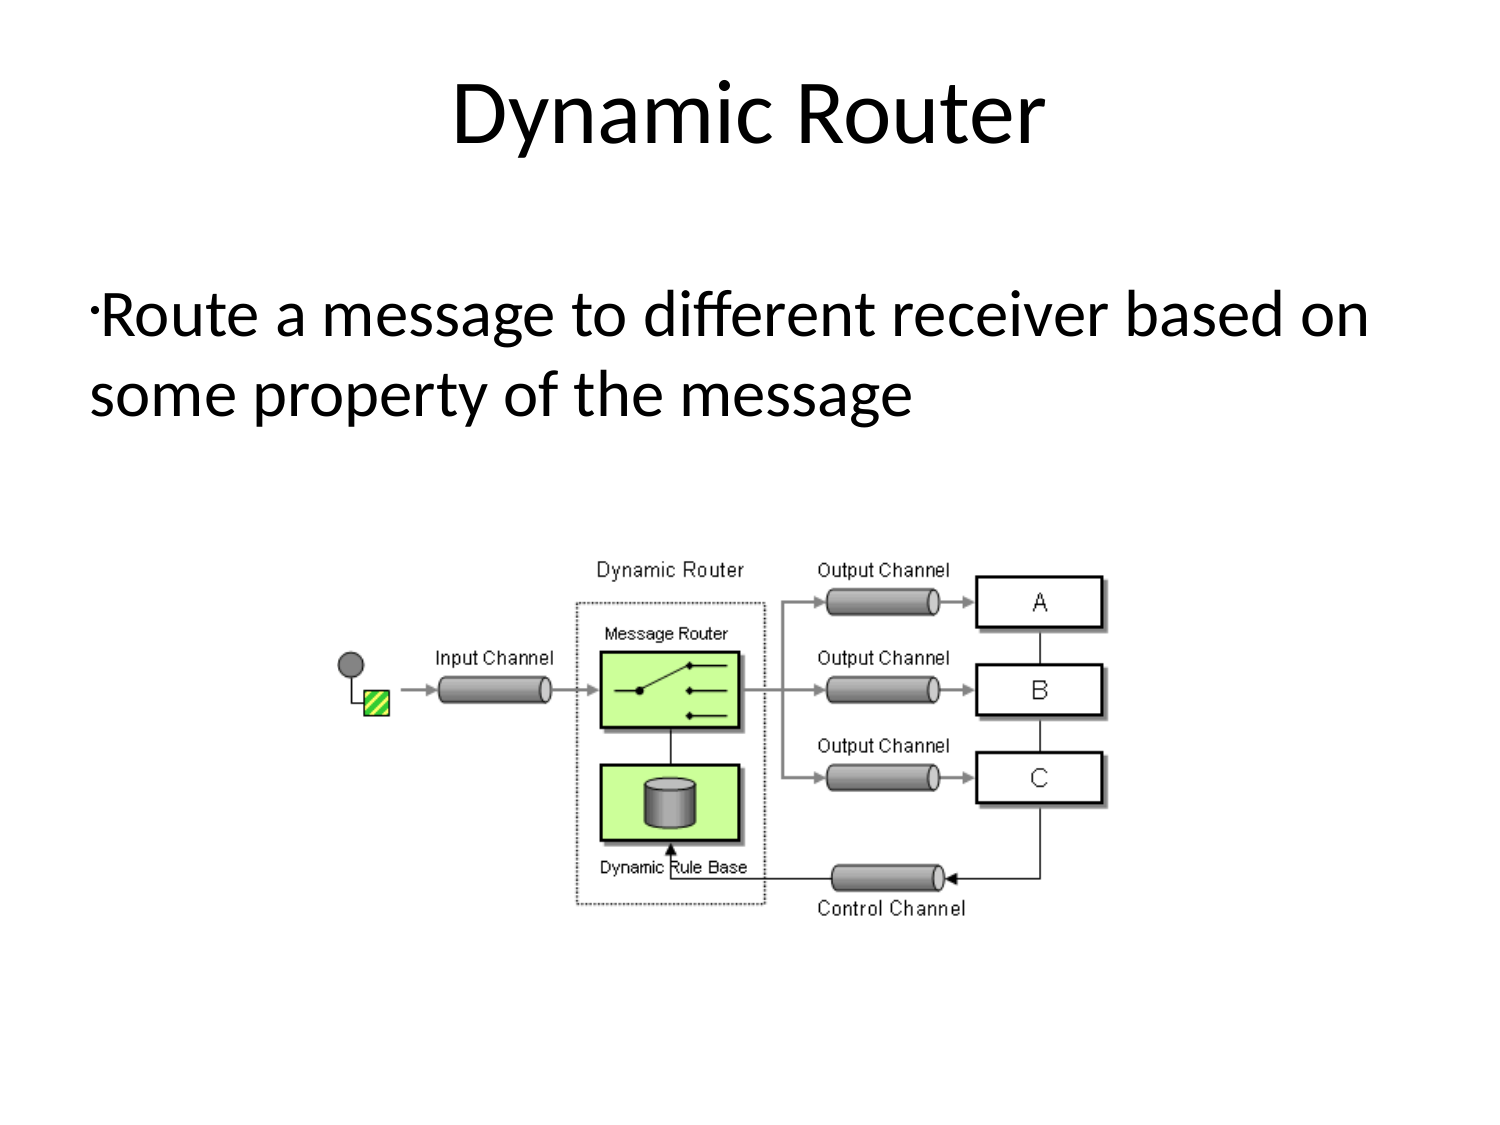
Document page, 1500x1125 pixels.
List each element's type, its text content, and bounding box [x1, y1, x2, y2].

picture [337, 549, 1110, 930]
text_box Dynamic Router [75, 45, 1425, 233]
text_box Route a message to different receiver based on some property of the message [75, 262, 1425, 1005]
